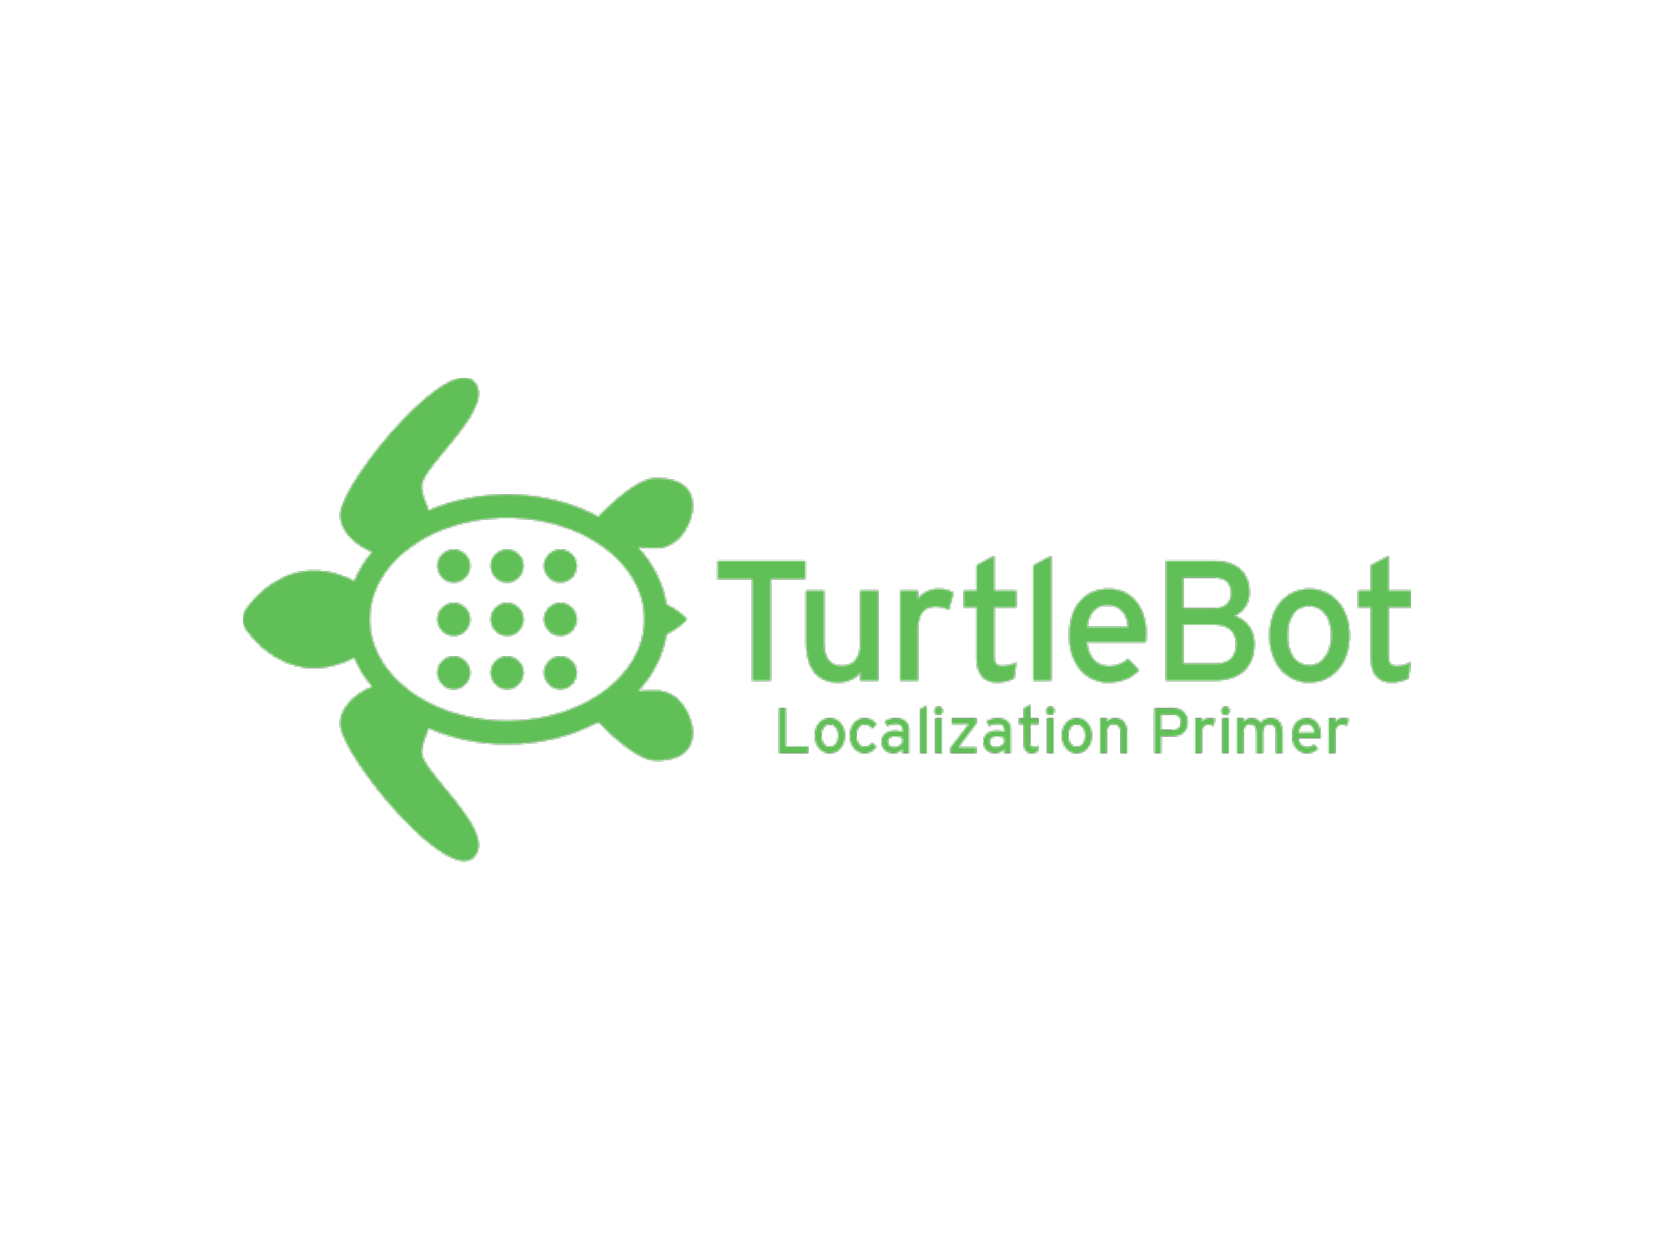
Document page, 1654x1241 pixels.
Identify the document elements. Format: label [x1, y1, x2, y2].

picture [243, 378, 1411, 862]
